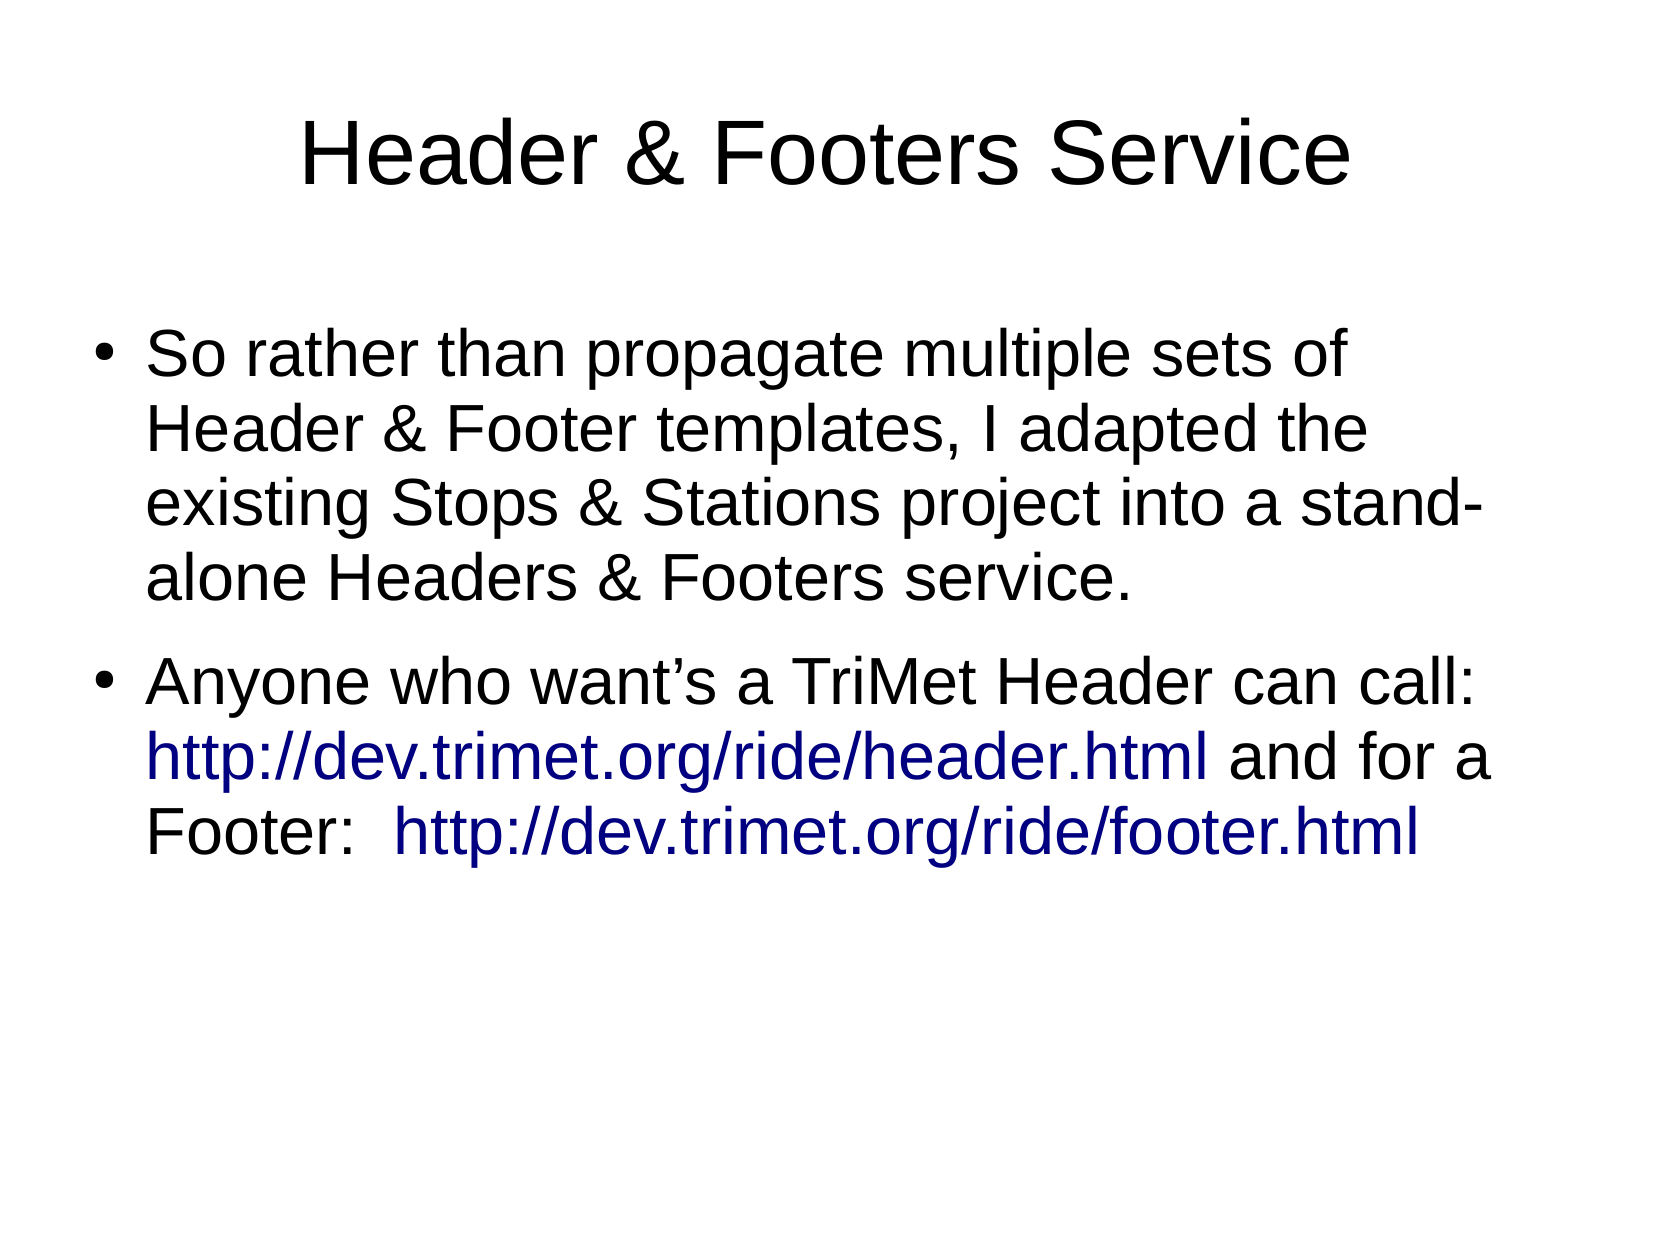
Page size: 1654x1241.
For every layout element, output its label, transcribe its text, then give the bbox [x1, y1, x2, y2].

list So rather than propagate multiple sets of Header & Footer templates, I adapted the existing Stops & Stations project into a stand-alone Headers & Footers service. Anyone who want’s a TriMet Header can call: http://dev.trimet.org/ride/header.html and for a Footer: http://dev.trimet.org/ride/footer.html [75, 315, 1564, 1036]
title Header & Footers Service [82, 49, 1571, 257]
